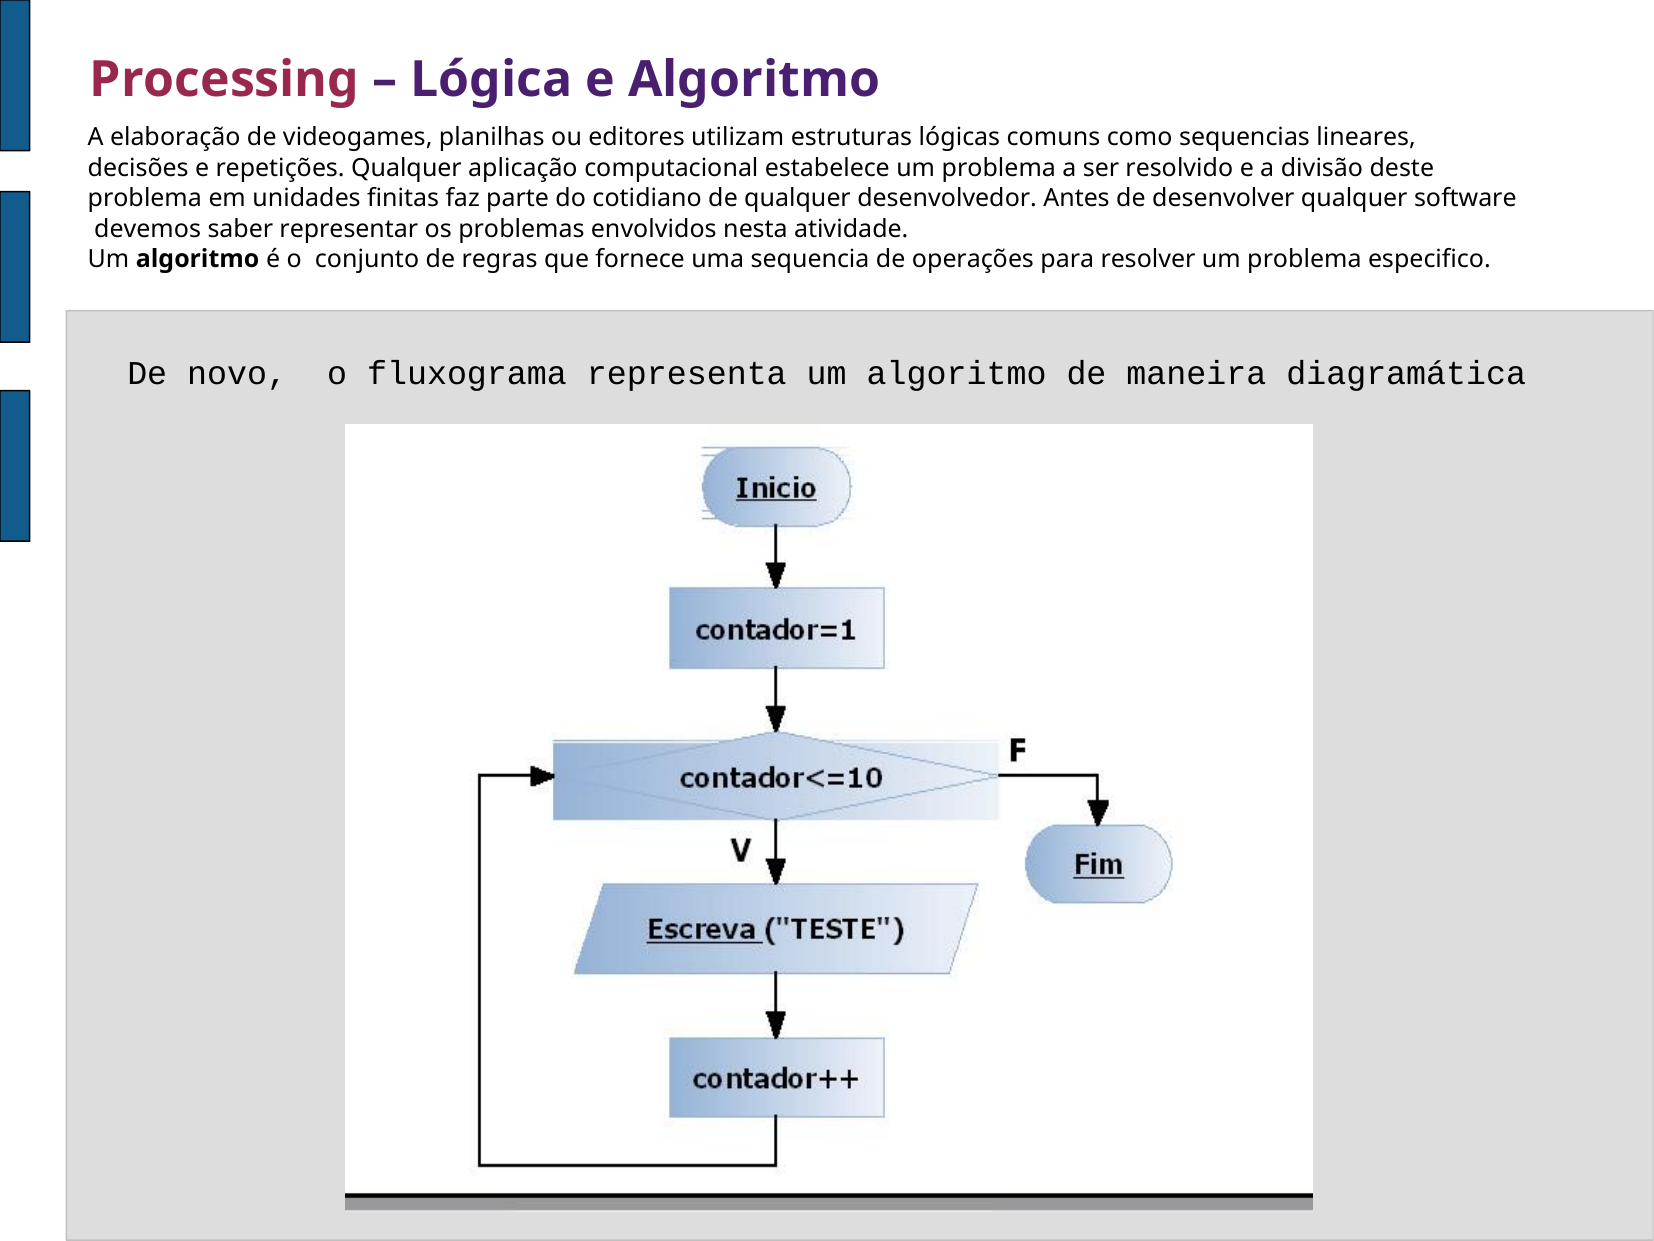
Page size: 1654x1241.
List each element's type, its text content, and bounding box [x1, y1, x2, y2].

text_box Processing – Lógica e Algoritmo [74, 37, 1000, 112]
text_box De novo, o fluxograma representa um algoritmo de maneira diagramática [112, 345, 1543, 1111]
picture [345, 424, 1313, 1212]
text_box A elaboração de videogames, planilhas ou editores utilizam estruturas lógicas comuns como sequencias lineares, decisões e repetições. Qualquer aplicação computacional estabelece um problema a ser resolvido e a divisão deste problema em unidades finitas faz parte do cotidiano de qualquer desenvolvedor. Antes de desenvolver qualquer software devemos saber representar os problemas envolvidos nesta atividade. Um algoritmo é o conjunto de regras que fornece uma sequencia de operações para resolver um problema especifico. [72, 112, 1613, 263]
